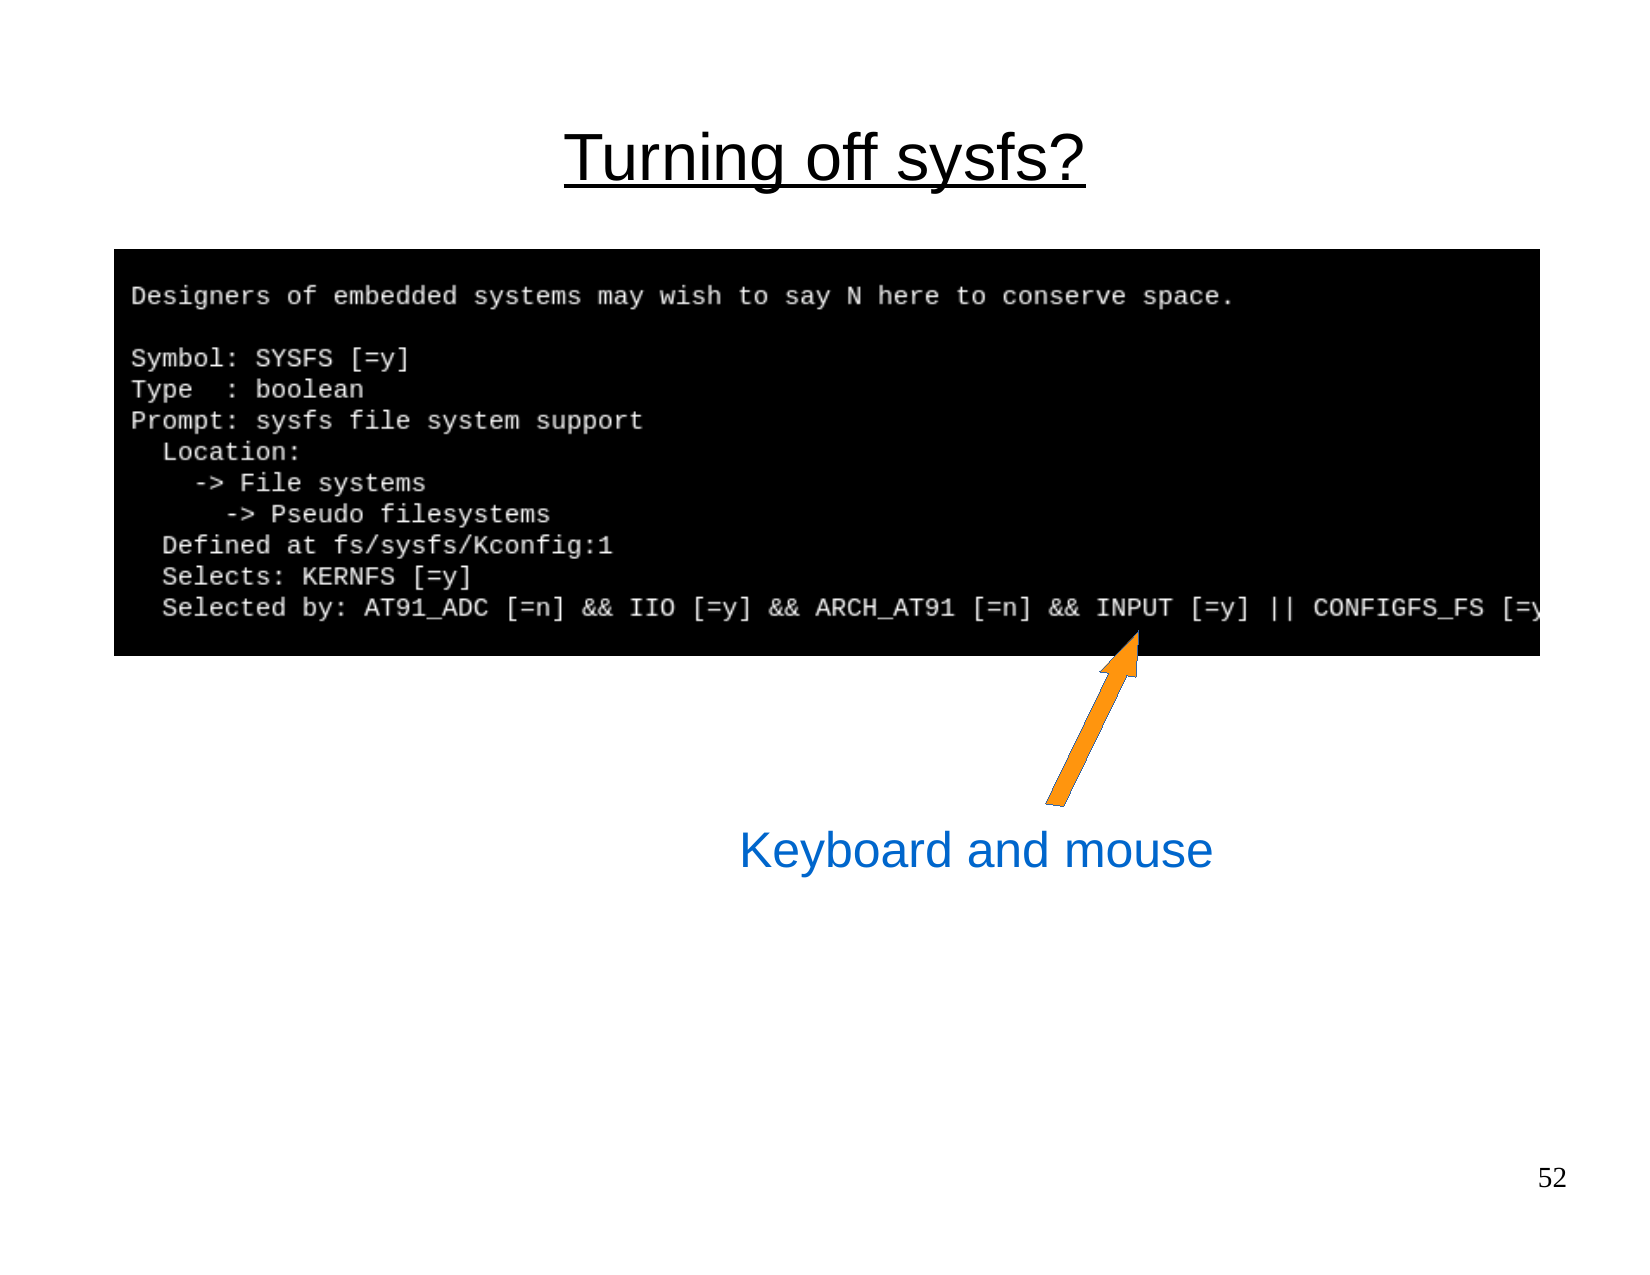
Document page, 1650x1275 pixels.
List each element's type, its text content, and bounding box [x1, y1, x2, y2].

text_box Keyboard and mouse [724, 814, 1230, 912]
text_box [1045, 630, 1139, 807]
title Turning off sysfs? [82, 50, 1568, 264]
picture [114, 249, 1540, 656]
